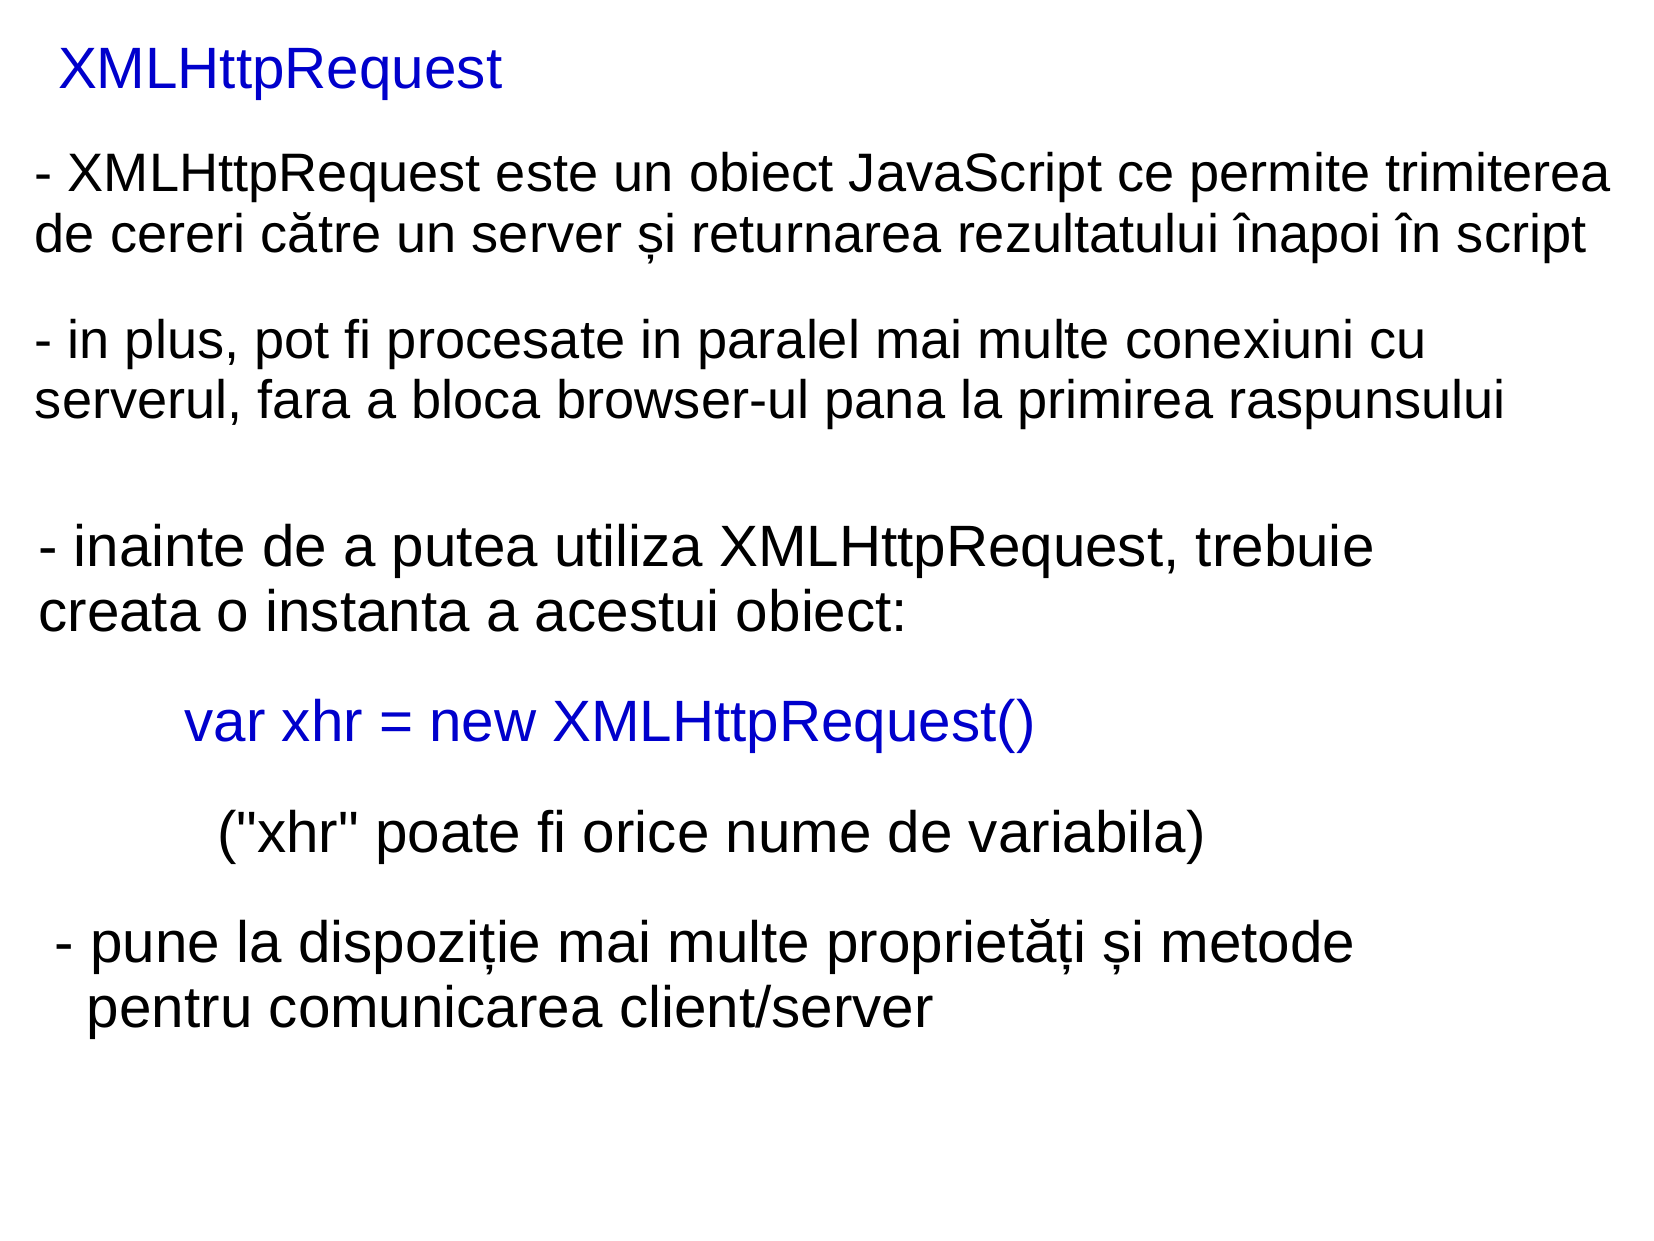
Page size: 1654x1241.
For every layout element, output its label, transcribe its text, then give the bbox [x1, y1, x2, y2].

text_box - XMLHttpRequest este un obiect JavaScript ce permite trimiterea de cereri către un server și returnarea rezultatului înapoi în script - in plus, pot fi procesate in paralel mai multe conexiuni cu serverul, fara a bloca browser-ul pana la primirea raspunsului [20, 135, 1644, 934]
text_box XMLHttpRequest [43, 28, 534, 109]
text_box - inainte de a putea utiliza XMLHttpRequest, trebuie creata o instanta a acestui obiect: var xhr = new XMLHttpRequest() ("xhr" poate fi orice nume de variabila) - pune la dispoziție mai multe proprietăți și metode pentru comunicarea client/server [23, 506, 1465, 1193]
